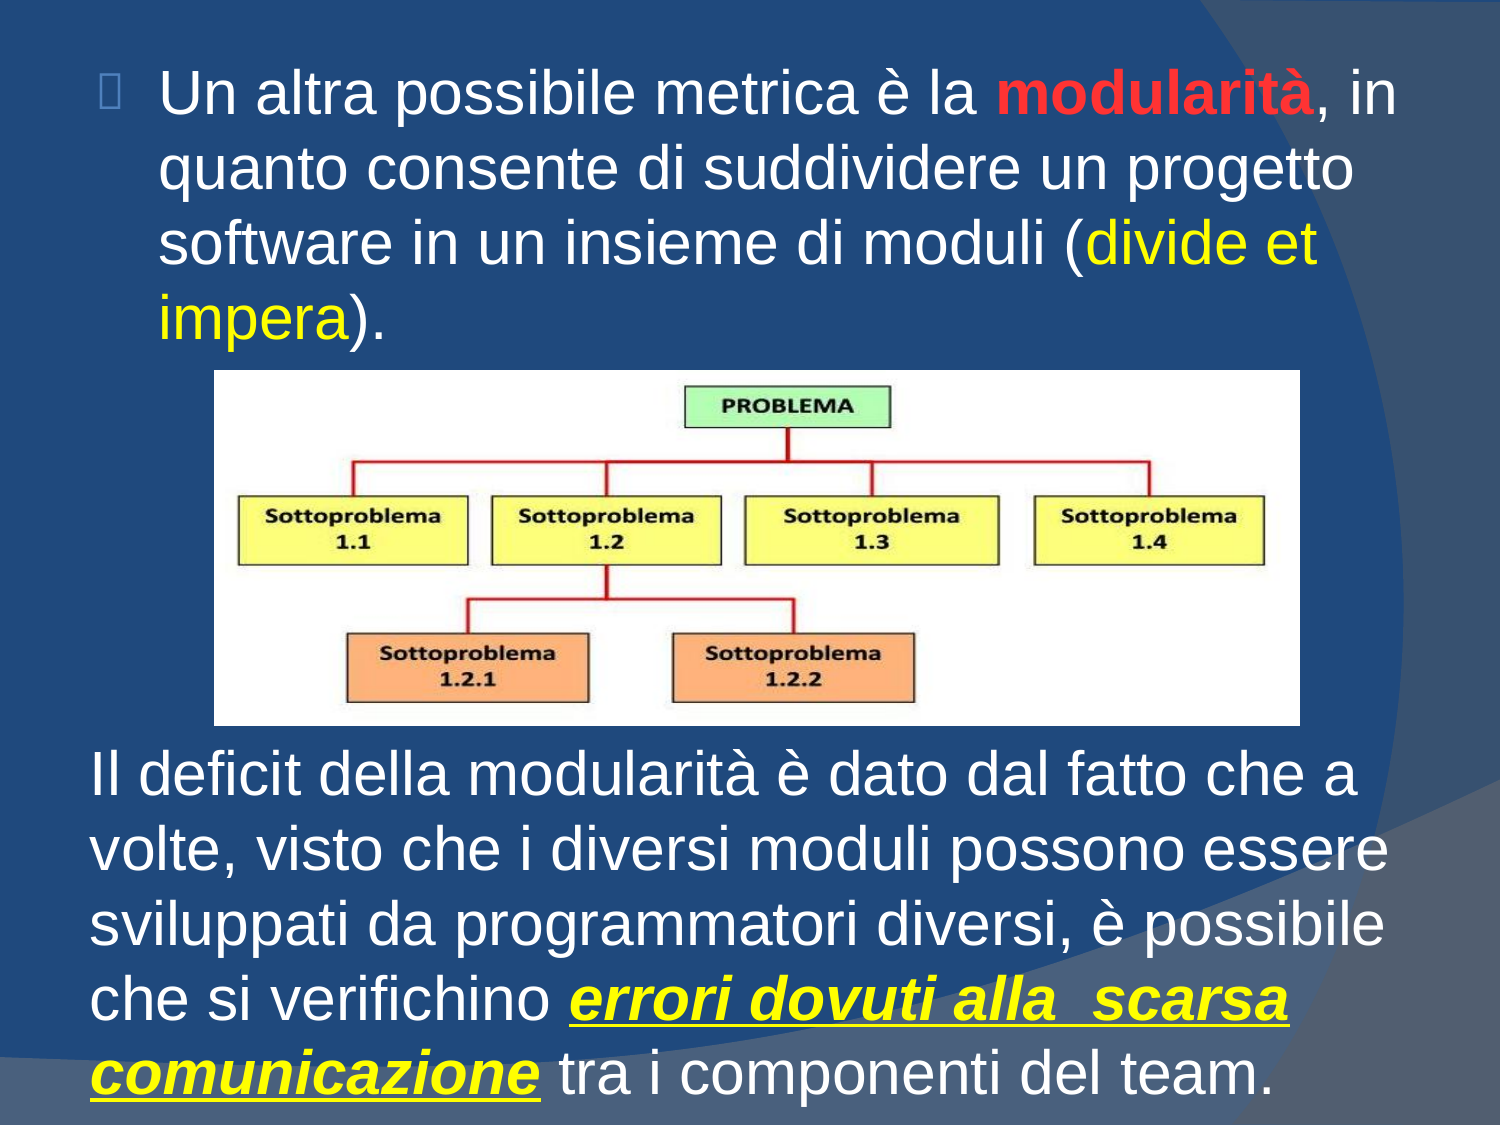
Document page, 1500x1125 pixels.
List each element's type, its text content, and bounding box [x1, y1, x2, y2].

text_box Il deficit della modularità è dato dal fatto che a volte, visto che i diversi moduli possono essere sviluppati da programmatori diversi, è possibile che si verifichino errori dovuti alla scarsa comunicazione tra i componenti del team. [74, 725, 1439, 1125]
list Un altra possibile metrica è la modularità, in quanto consente di suddividere un progetto software in un insieme di moduli (divide et impera). [75, 45, 1439, 725]
picture [214, 370, 1300, 725]
